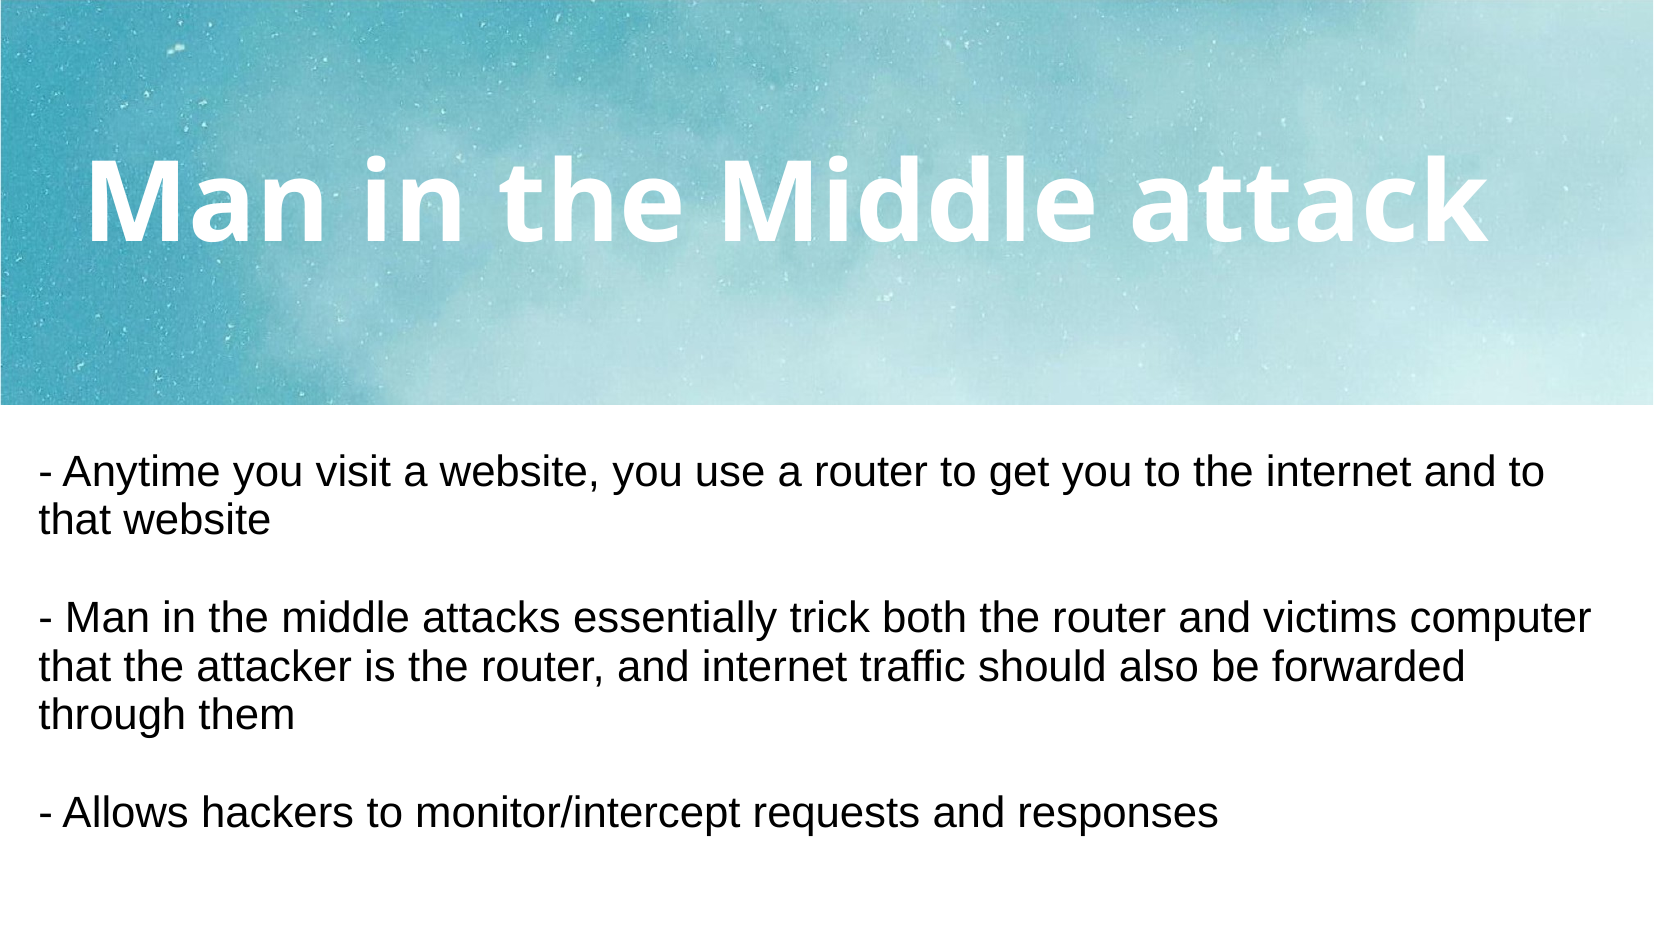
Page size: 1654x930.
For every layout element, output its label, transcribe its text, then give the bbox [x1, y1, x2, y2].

text_box - Anytime you visit a website, you use a router to get you to the internet and to that website - Man in the middle attacks essentially trick both the router and victims computer that the attacker is the router, and internet traffic should also be forwarded through them - Allows hackers to monitor/intercept requests and responses [23, 439, 1624, 923]
picture [2, 1, 1653, 405]
title Man in the Middle attack [82, 66, 1571, 329]
